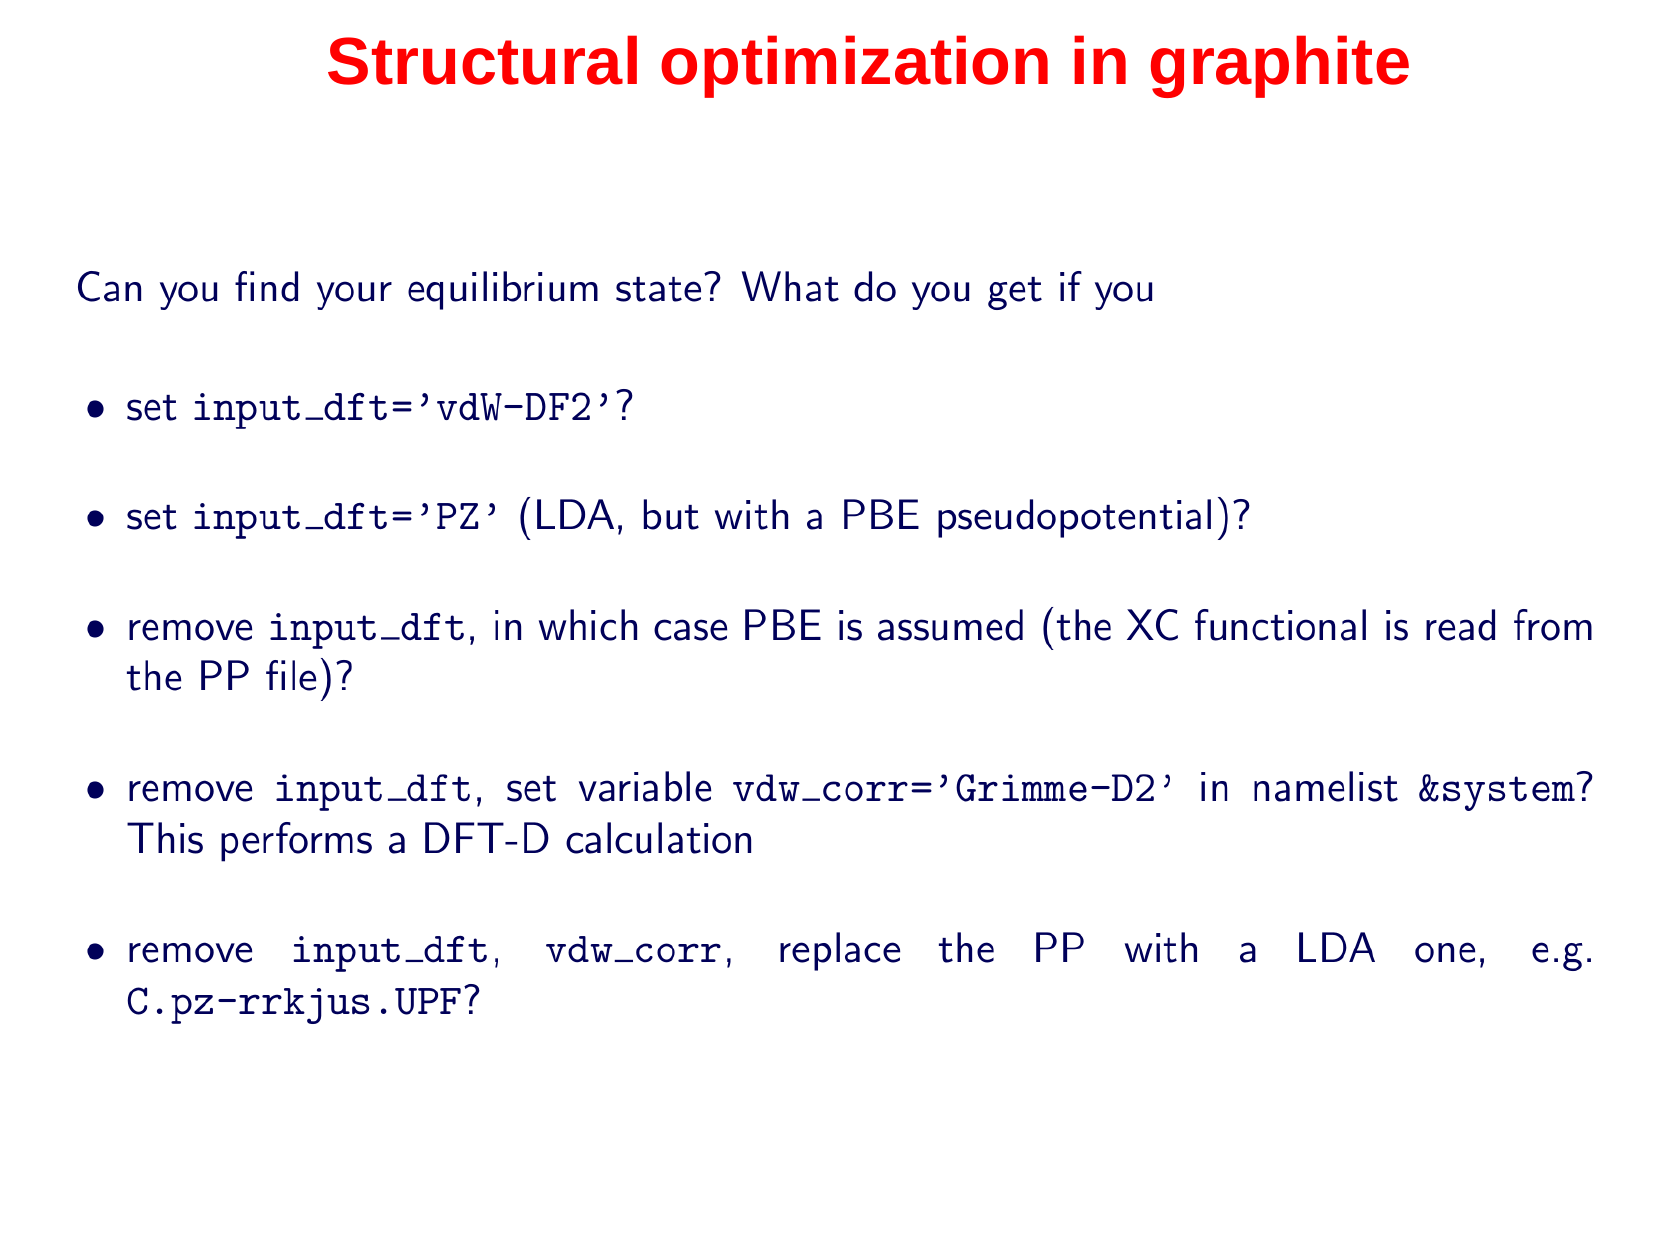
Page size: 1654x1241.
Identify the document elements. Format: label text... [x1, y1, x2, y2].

title Structural optimization in graphite [284, 24, 1456, 99]
picture [60, 254, 1606, 1036]
